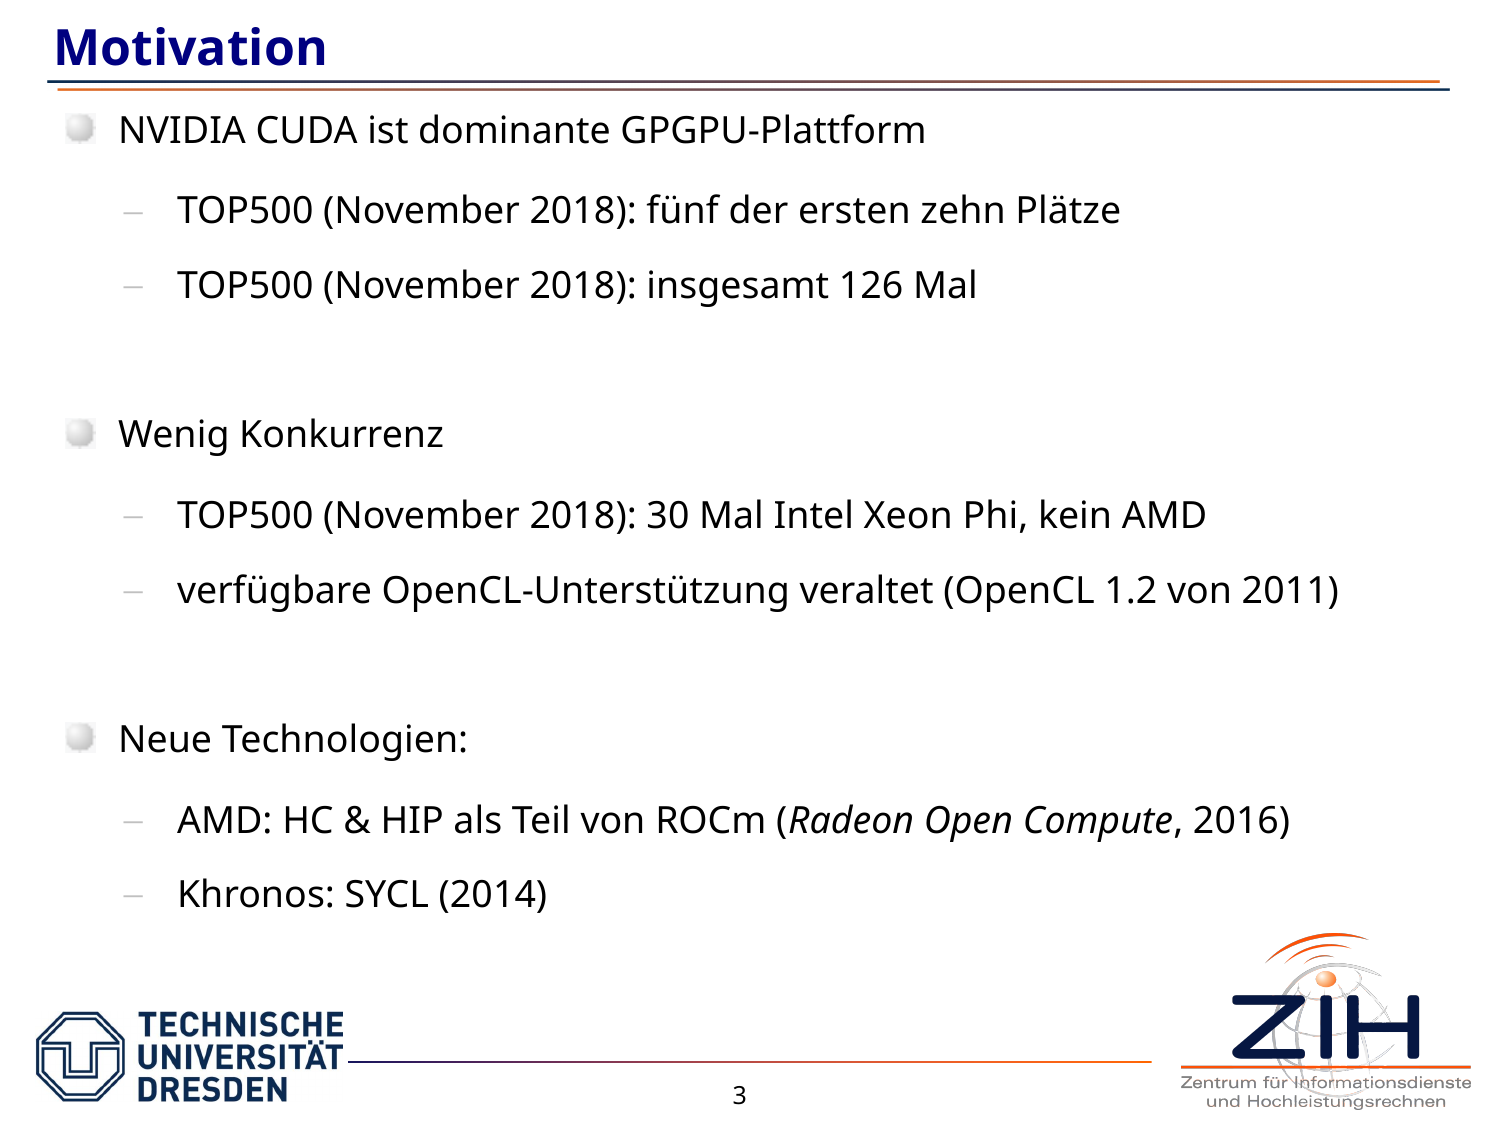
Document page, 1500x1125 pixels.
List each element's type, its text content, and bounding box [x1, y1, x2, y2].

picture [35, 1011, 343, 1102]
picture [1181, 933, 1471, 1110]
list NVIDIA CUDA ist dominante GPGPU-Plattform TOP500 (November 2018): fünf der ersten zehn Plätze TOP500 (November 2018): insgesamt 126 Mal Wenig Konkurrenz TOP500 (November 2018): 30 Mal Intel Xeon Phi, kein AMD verfügbare OpenCL-Unterstützung veraltet (OpenCL 1.2 von 2011) Neue Technologien: AMD: HC & HIP als Teil von ROCm (Radeon Open Compute, 2016) Khronos: SYCL (2014) [29, 107, 1418, 916]
title Motivation [53, 12, 1453, 81]
picture [47, 80, 1450, 91]
